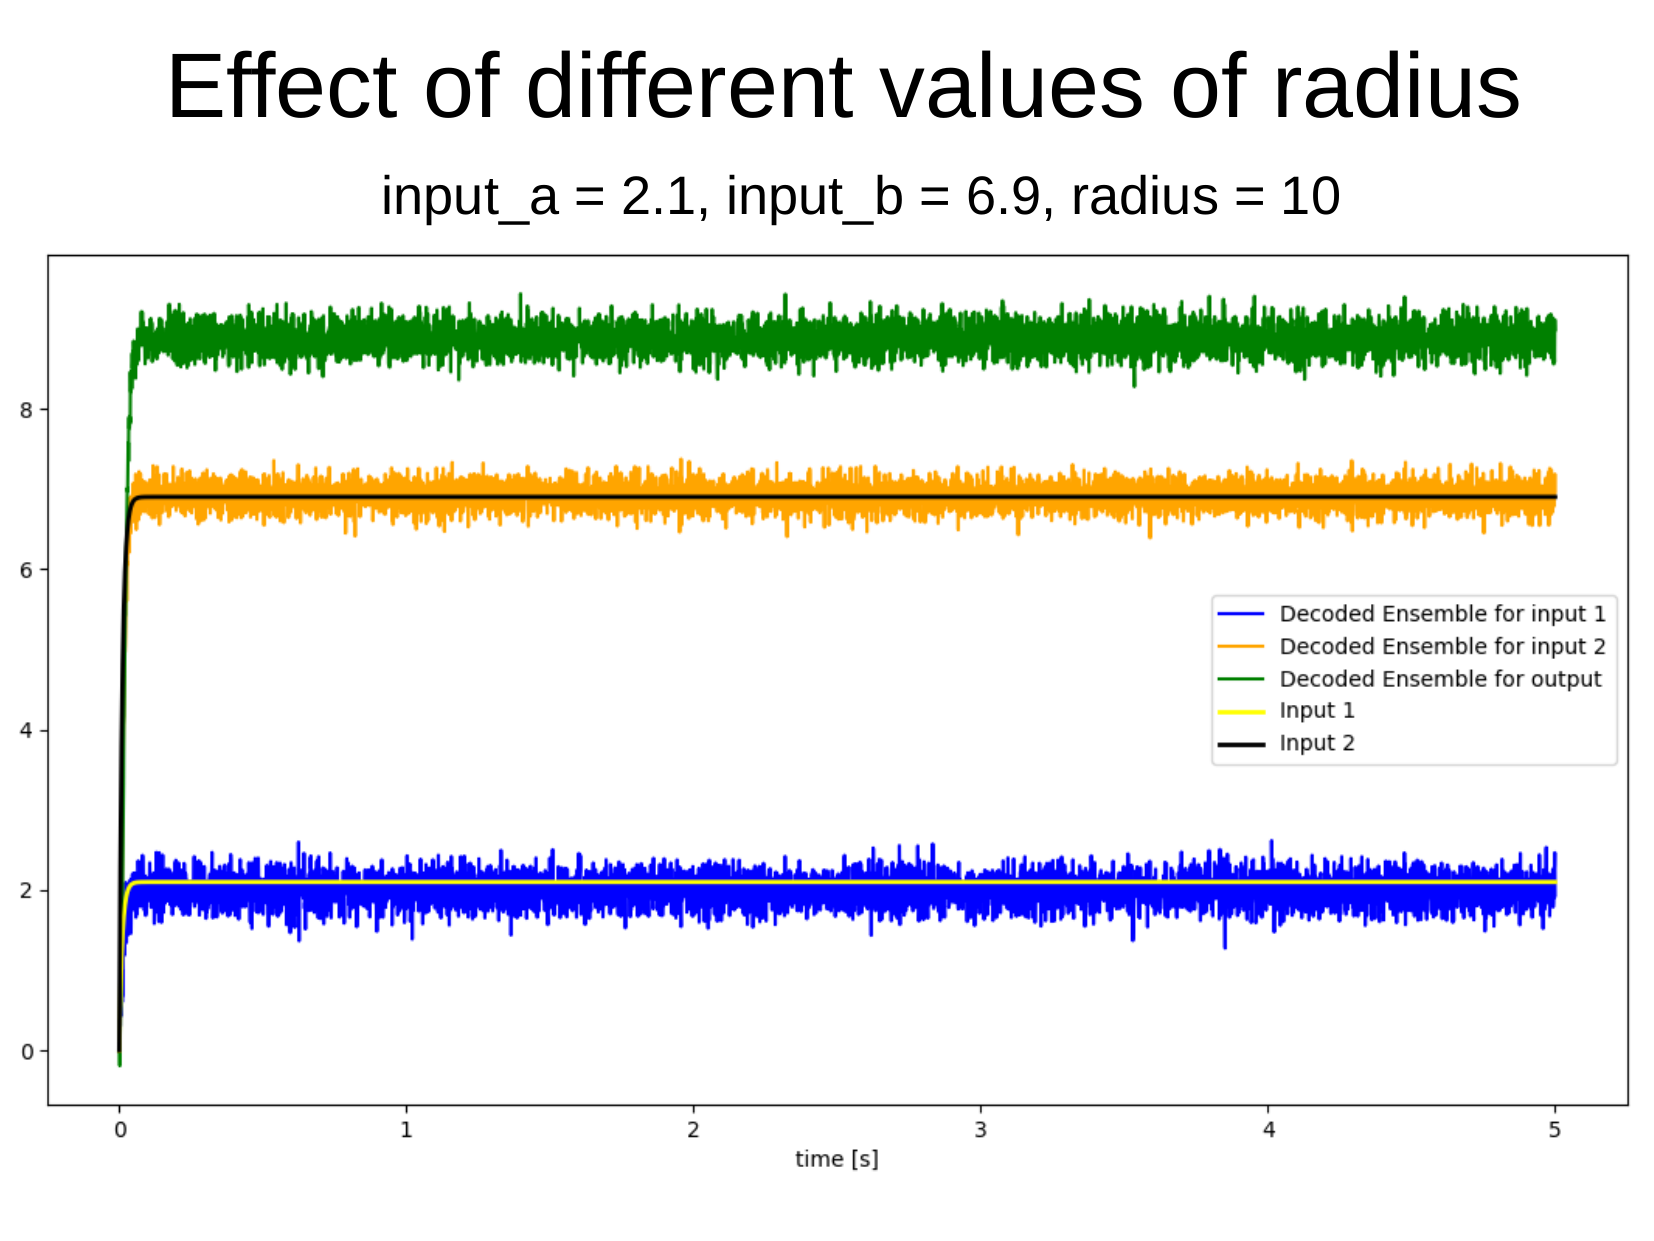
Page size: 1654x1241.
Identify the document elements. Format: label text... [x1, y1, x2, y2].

picture [11, 236, 1642, 1183]
list input_a = 2.1, input_b = 6.9, radius = 10 [82, 165, 1571, 236]
title Effect of different values of radius [82, 5, 1571, 165]
